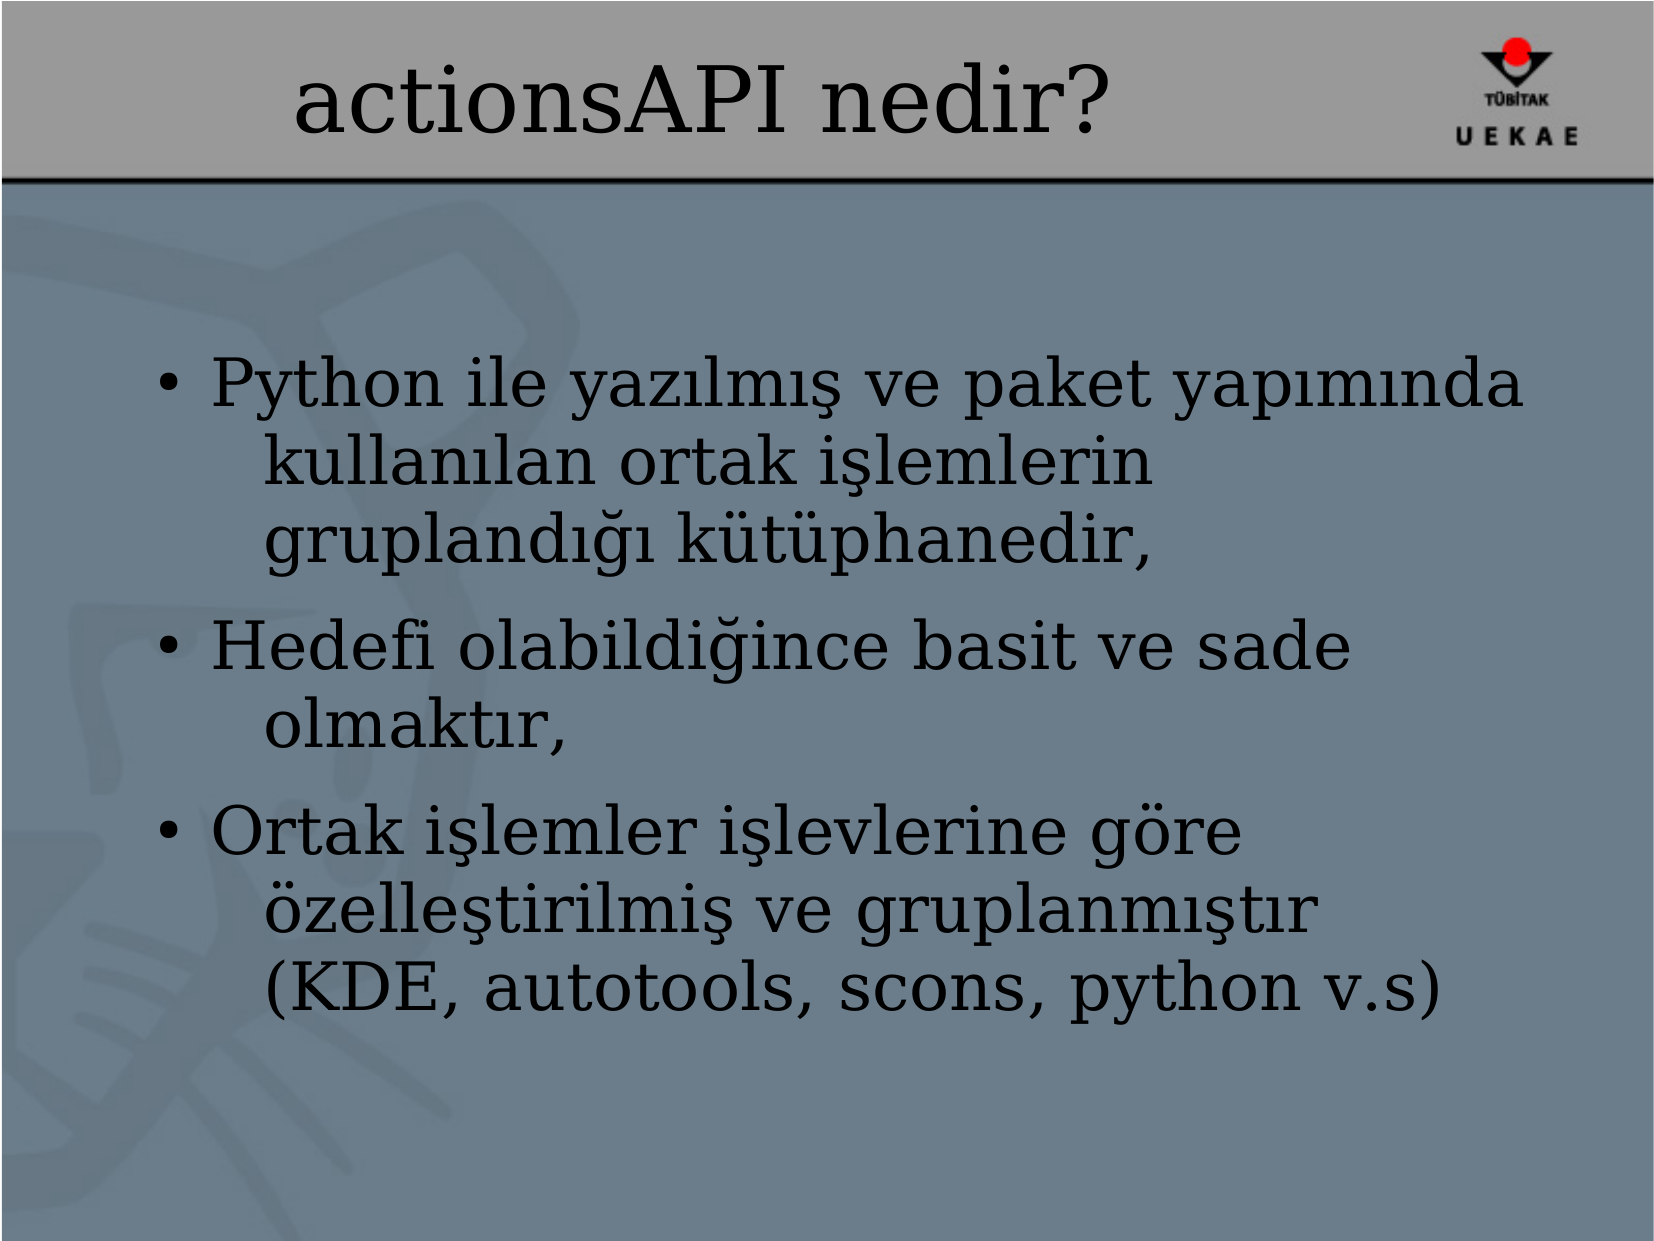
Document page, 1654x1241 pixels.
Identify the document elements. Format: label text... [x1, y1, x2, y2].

title actionsAPI nedir? [0, 0, 1410, 204]
list Python ile yazılmış ve paket yapımında kullanılan ortak işlemlerin gruplandığı kütüphanedir, Hedefi olabildiğince basit ve sade olmaktır, Ortak işlemler işlevlerine göre özelleştirilmiş ve gruplanmıştır (KDE, autotools, scons, python v.s) [121, 344, 1534, 1127]
picture [1, 1, 1654, 1241]
